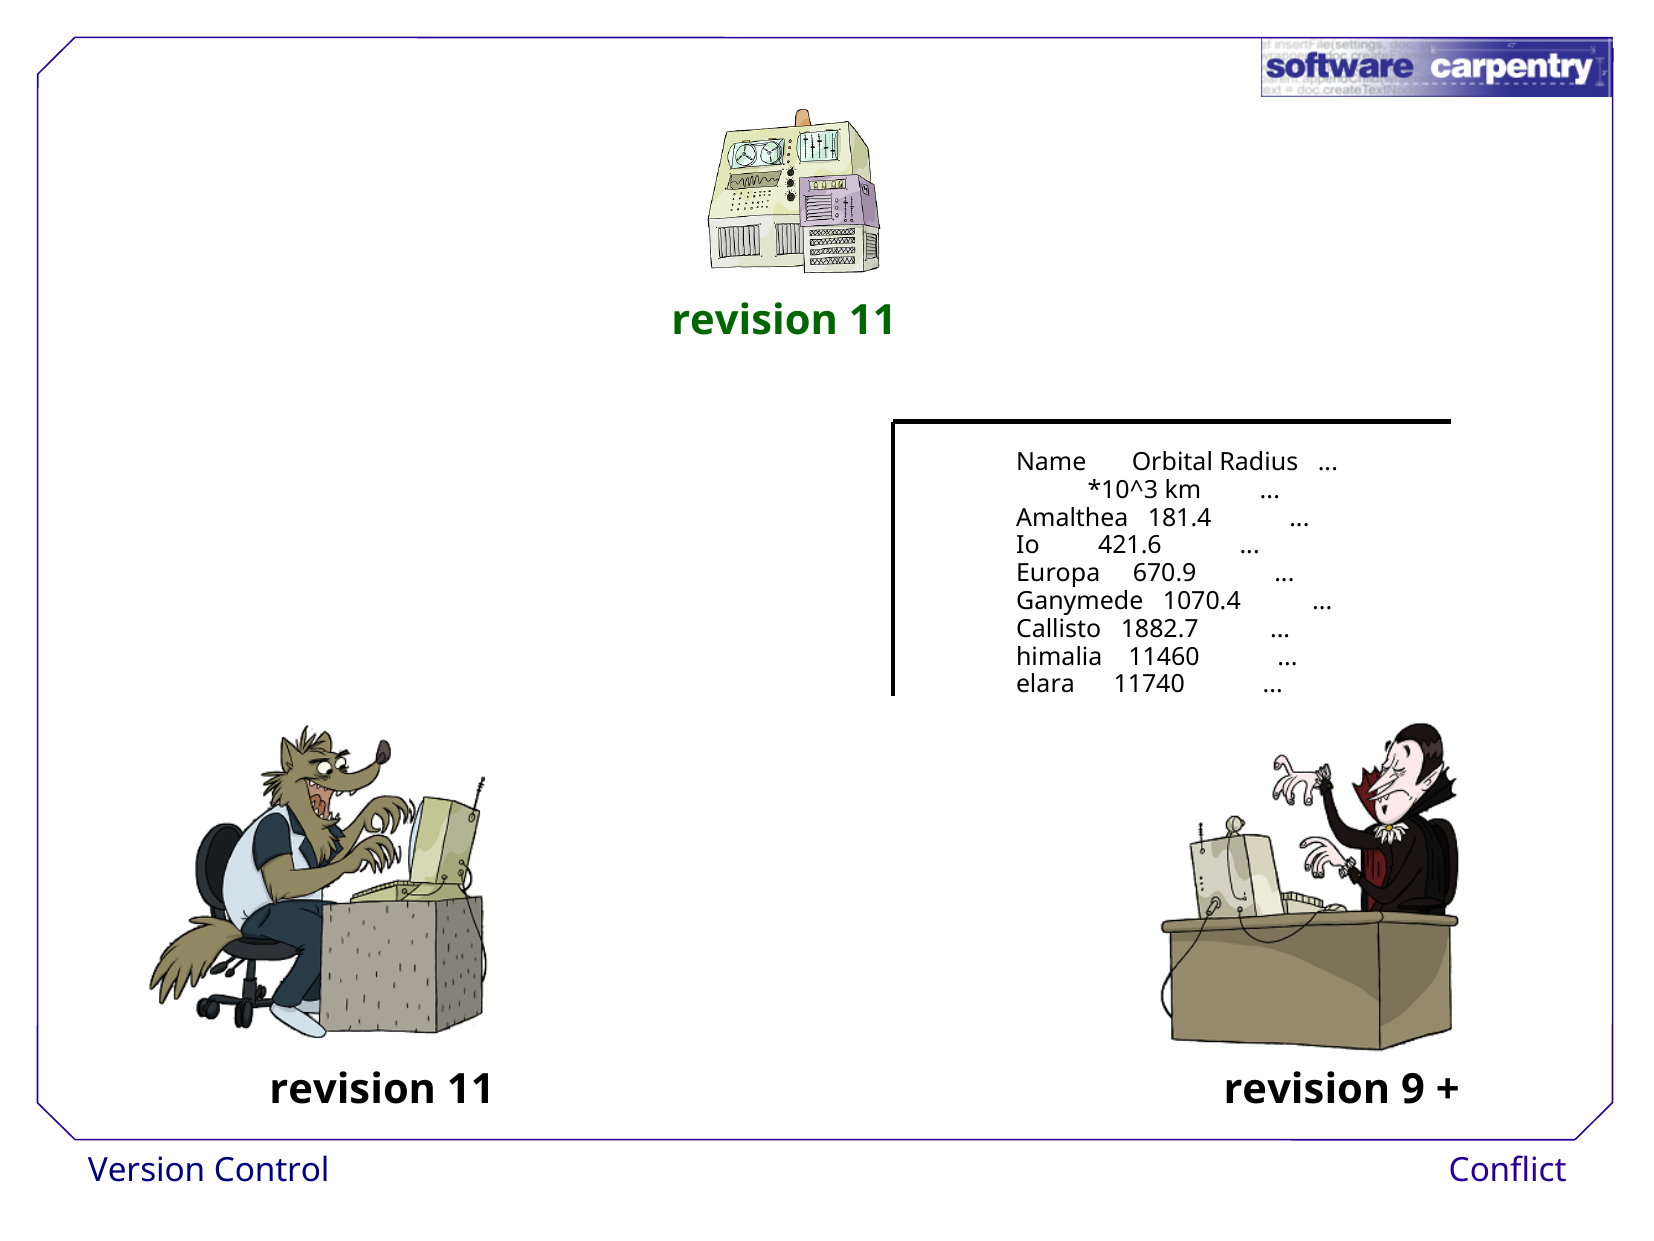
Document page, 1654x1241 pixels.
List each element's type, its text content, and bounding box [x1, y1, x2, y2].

picture [1148, 695, 1474, 1067]
text_box revision 11 [656, 289, 912, 352]
picture [688, 90, 903, 286]
text_box revision 9 + [1208, 1059, 1476, 1122]
picture [1261, 39, 1613, 97]
text_box revision 11 [254, 1059, 511, 1122]
picture [137, 705, 516, 1069]
text_box Name Orbital Radius ... *10^3 km ... Amalthea 181.4 ... Io 421.6 ... Europa 670.9 ... Ganymede 1070.4 ... Callisto 1882.7 ... himalia 11460 ... elara 11740 ... [1001, 440, 1354, 707]
